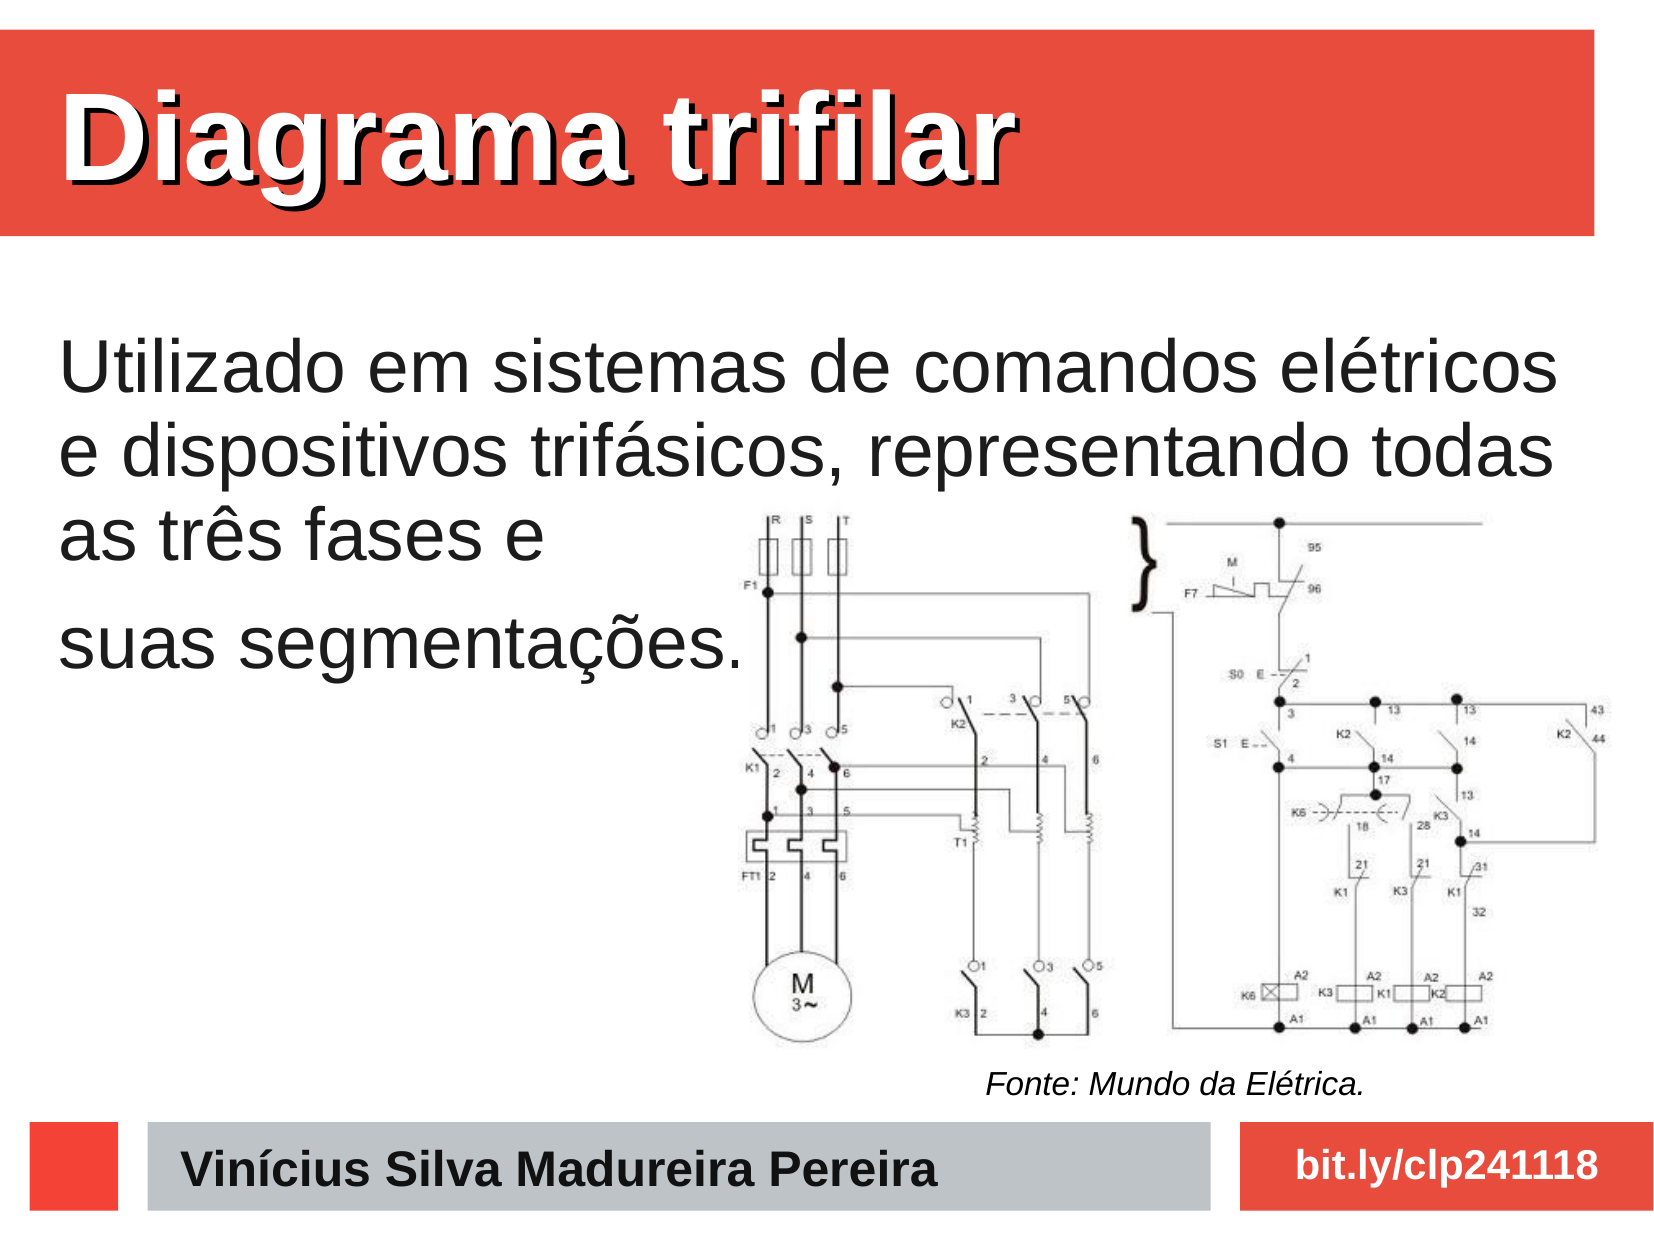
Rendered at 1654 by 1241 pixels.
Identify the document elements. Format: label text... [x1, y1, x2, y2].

title Diagrama trifilar [59, 59, 1595, 207]
text_box Vinícius Silva Madureira Pereira [165, 1133, 1170, 1205]
list Utilizado em sistemas de comandos elétricos e dispositivos trifásicos, representando todas as três fases e suas segmentações. [59, 324, 1565, 1093]
text_box bit.ly/clp241118 [1228, 1133, 1654, 1205]
picture [738, 496, 1615, 1052]
